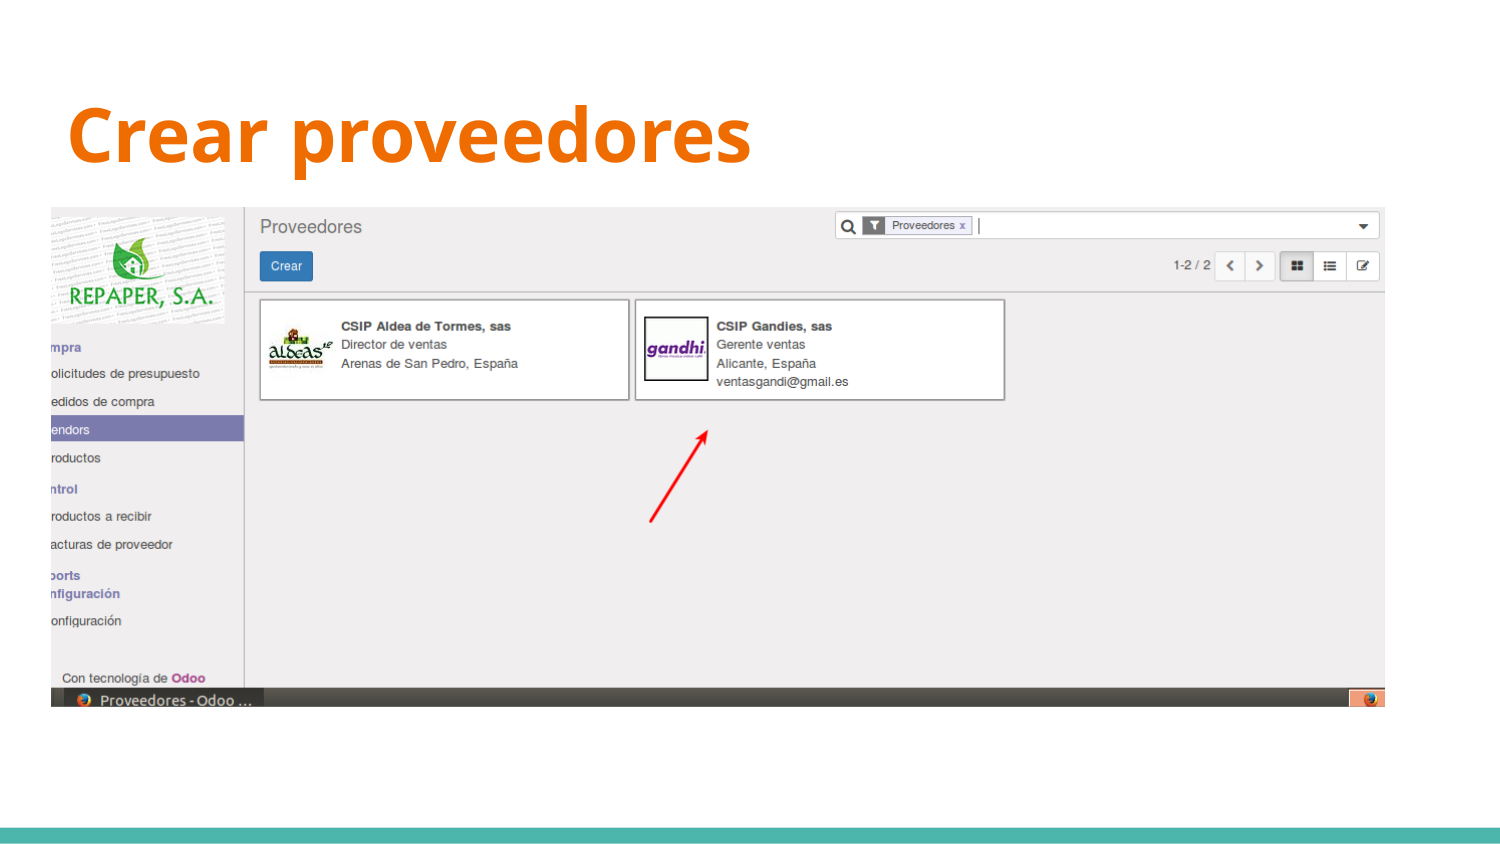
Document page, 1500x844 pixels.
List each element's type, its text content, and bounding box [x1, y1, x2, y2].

picture [51, 207, 1387, 750]
title Crear proveedores [51, 72, 1449, 189]
